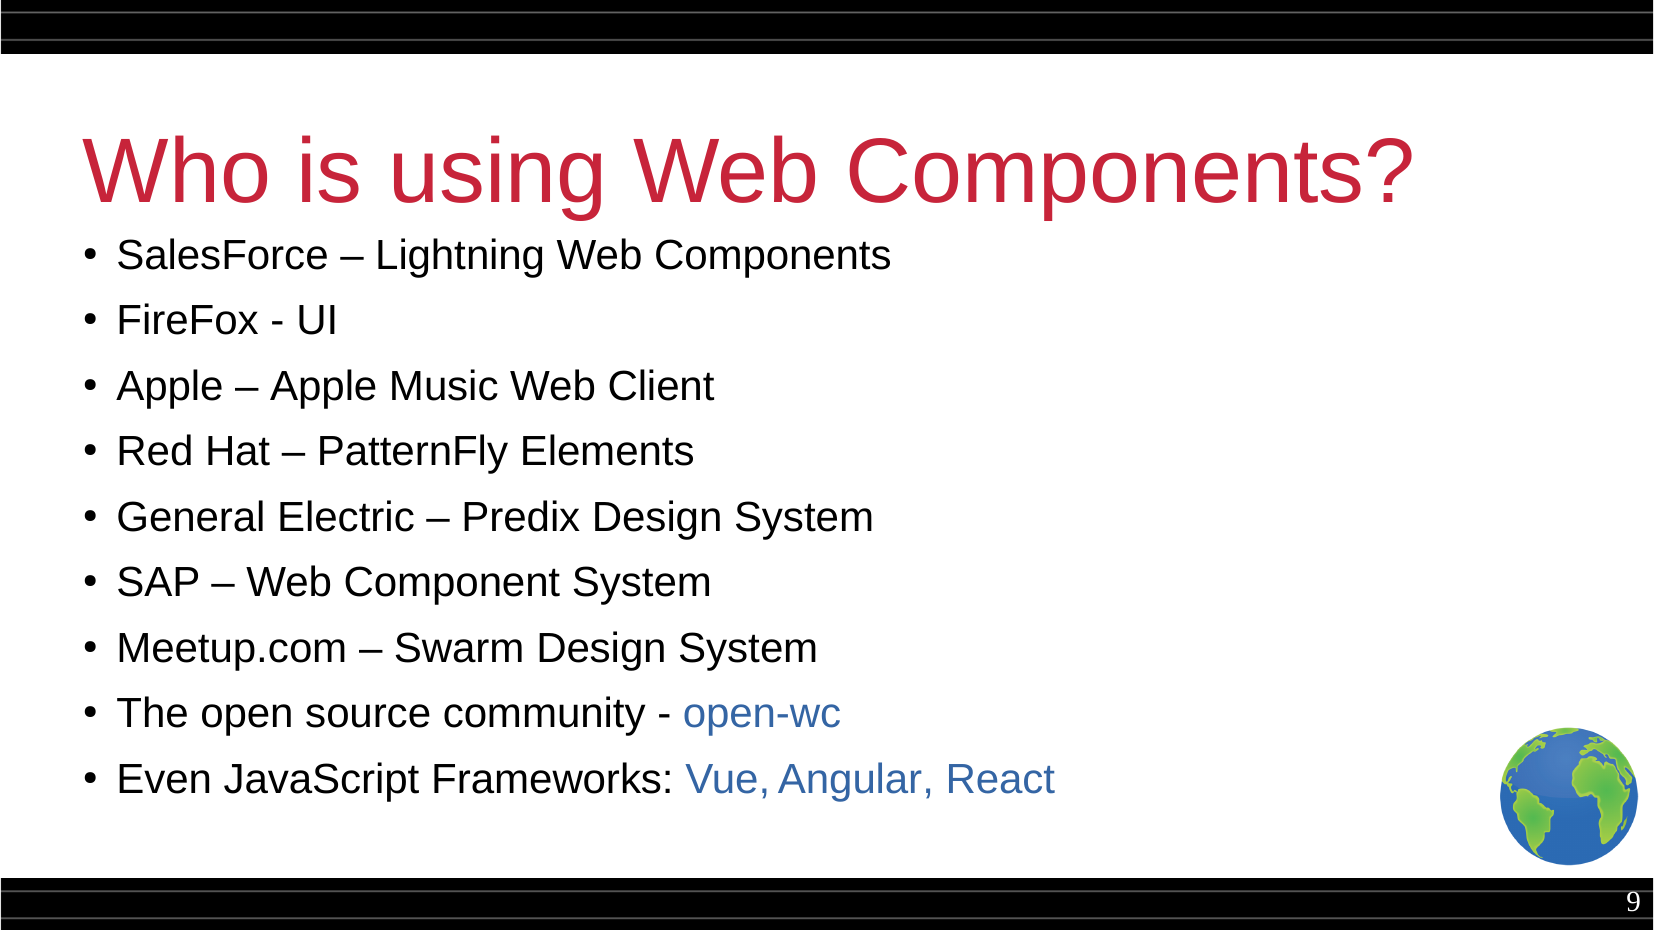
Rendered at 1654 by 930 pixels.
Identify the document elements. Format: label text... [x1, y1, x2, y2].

list SalesForce – Lightning Web Components FireFox - UI Apple – Apple Music Web Client Red Hat – PatternFly Elements General Electric – Predix Design System SAP – Web Component System Meetup.com – Swarm Design System The open source community - open-wc Even JavaScript Frameworks: Vue, Angular, React [71, 231, 1560, 810]
picture [0, 0, 1654, 54]
title Who is using Web Components? [82, 92, 1571, 248]
picture [1484, 709, 1653, 870]
picture [0, 878, 1654, 930]
